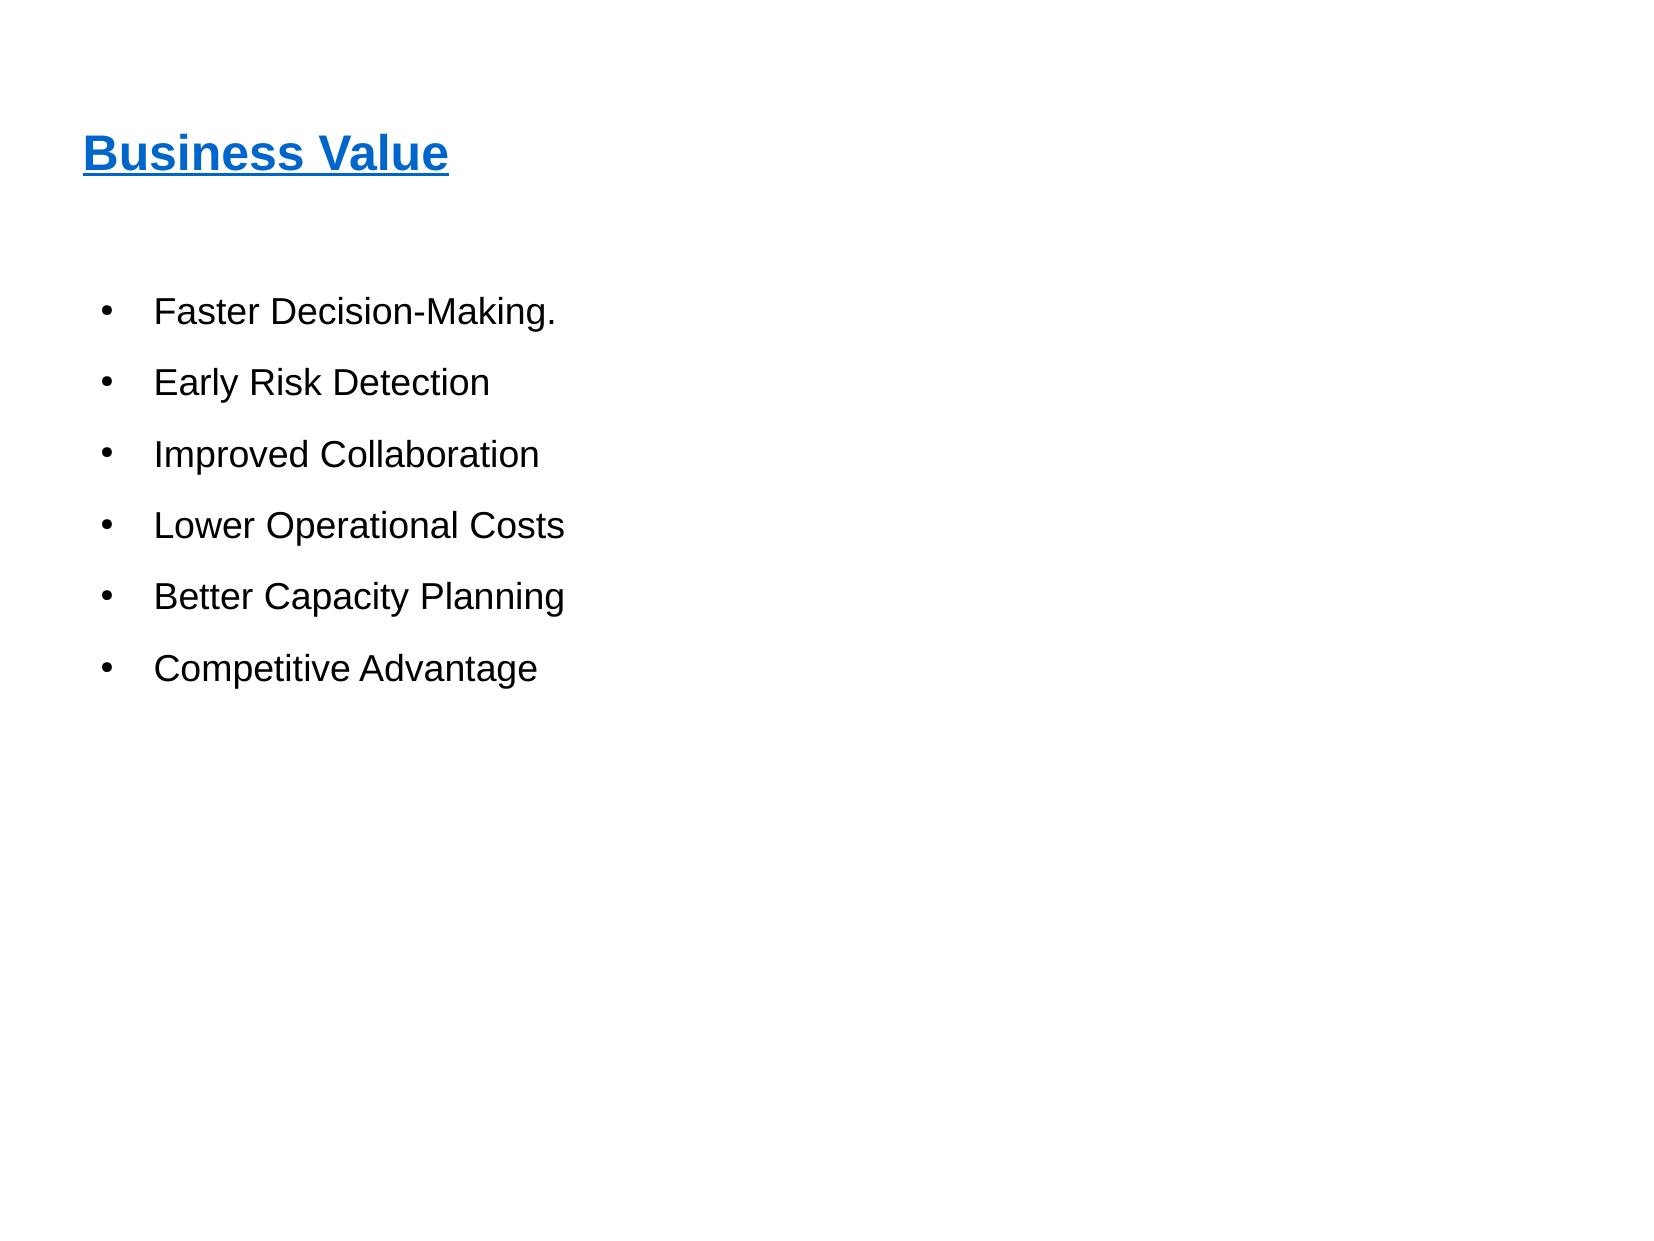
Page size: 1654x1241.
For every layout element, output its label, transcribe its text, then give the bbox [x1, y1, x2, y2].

list Faster Decision-Making. Early Risk Detection Improved Collaboration Lower Operational Costs Better Capacity Planning Competitive Advantage [82, 290, 1571, 1109]
title Business Value [82, 49, 1571, 257]
